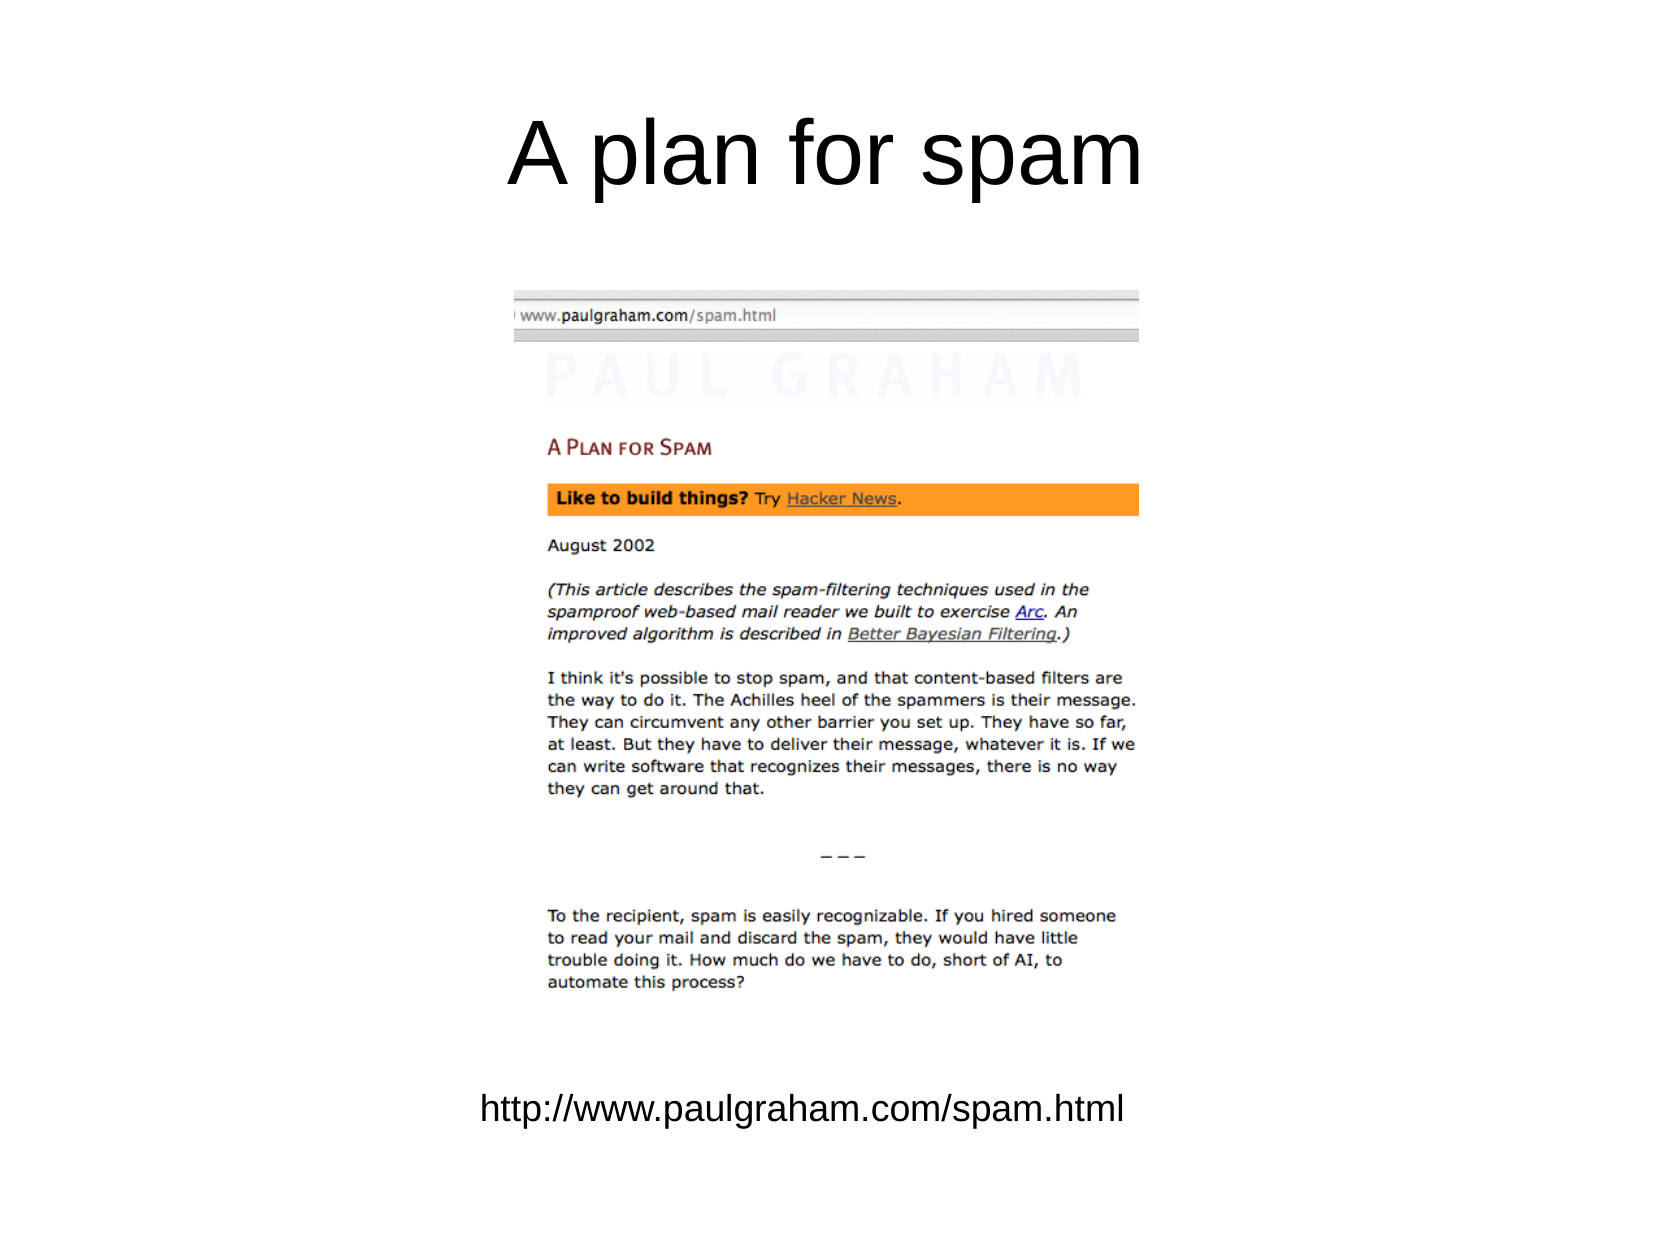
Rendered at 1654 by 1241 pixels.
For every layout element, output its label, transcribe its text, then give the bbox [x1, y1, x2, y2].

picture [514, 290, 1139, 1010]
title A plan for spam [82, 49, 1571, 257]
text_box http://www.paulgraham.com/spam.html [195, 1080, 1411, 1137]
